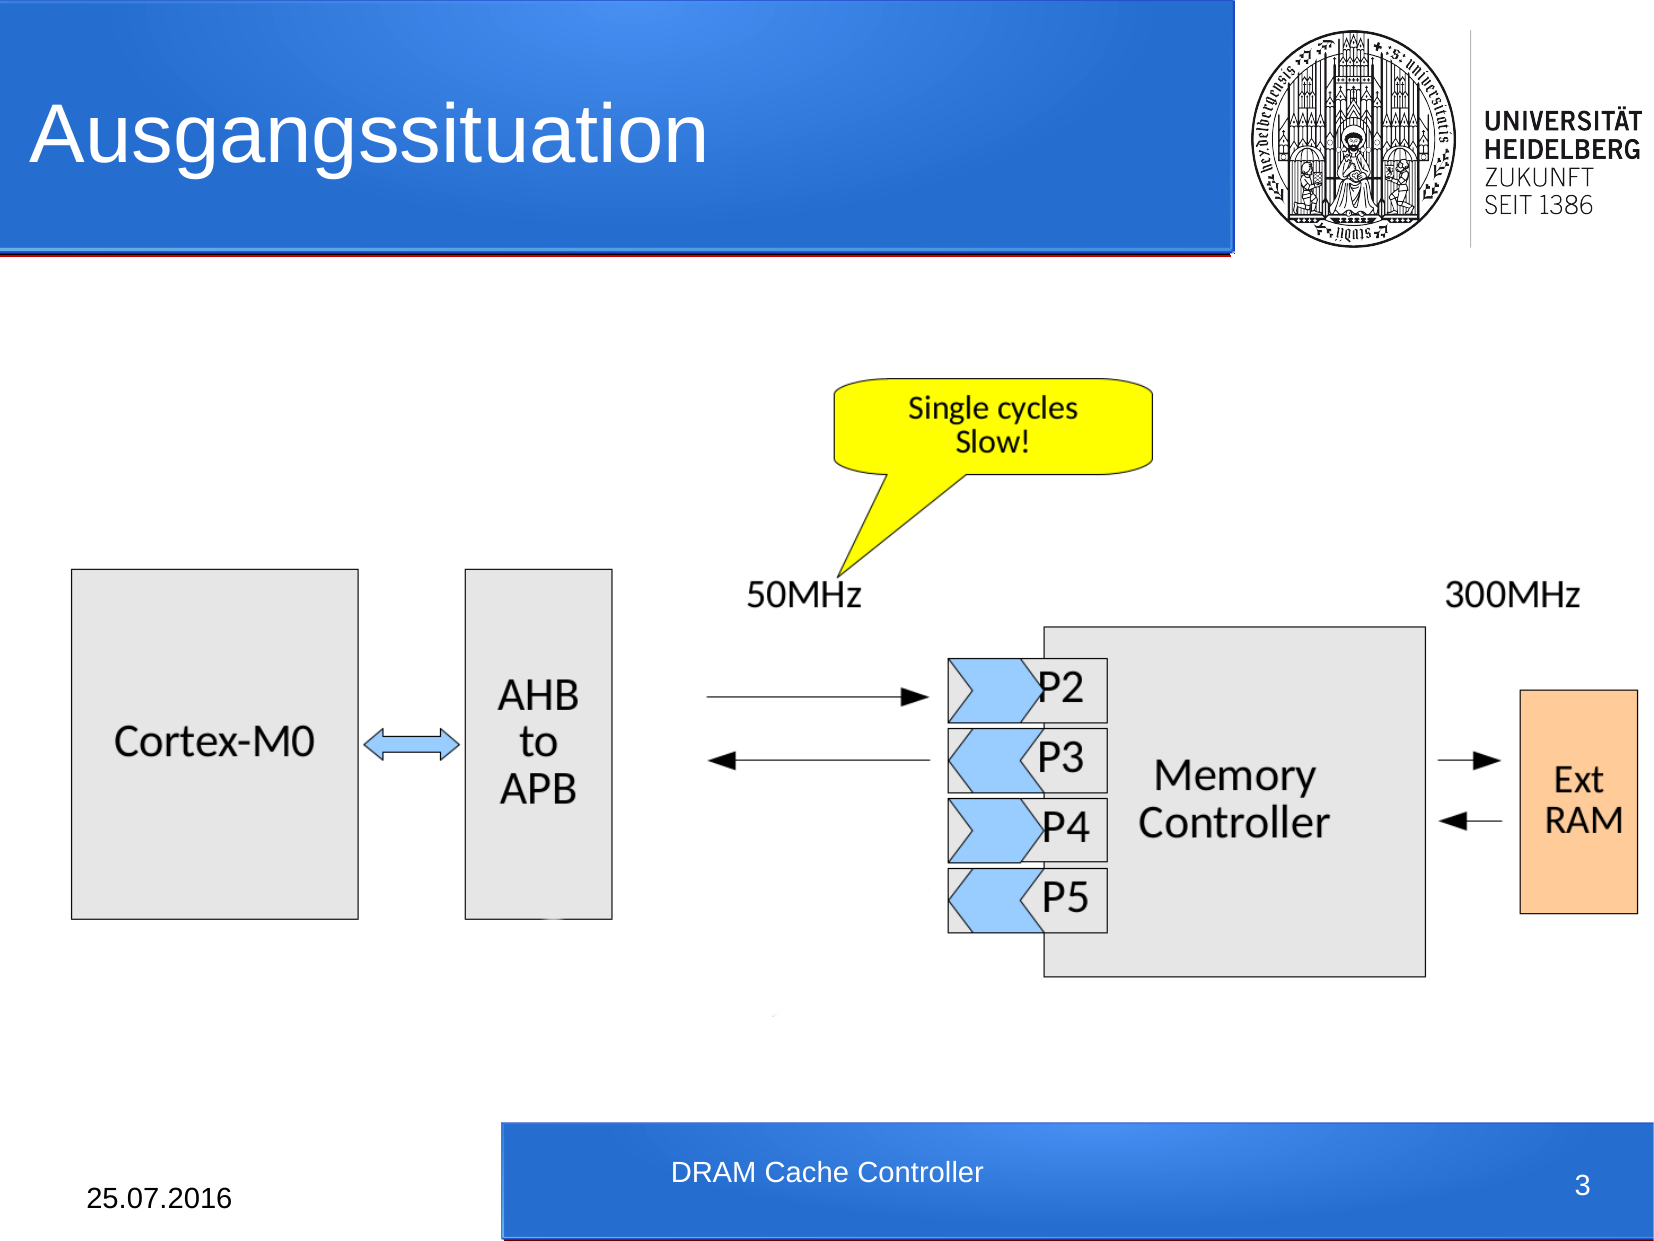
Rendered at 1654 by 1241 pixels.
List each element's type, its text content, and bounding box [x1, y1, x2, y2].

picture [1251, 30, 1642, 248]
title Ausgangssituation [29, 31, 1182, 237]
picture [496, 1121, 1654, 1241]
picture [9, 342, 1654, 1017]
picture [0, 0, 1238, 262]
